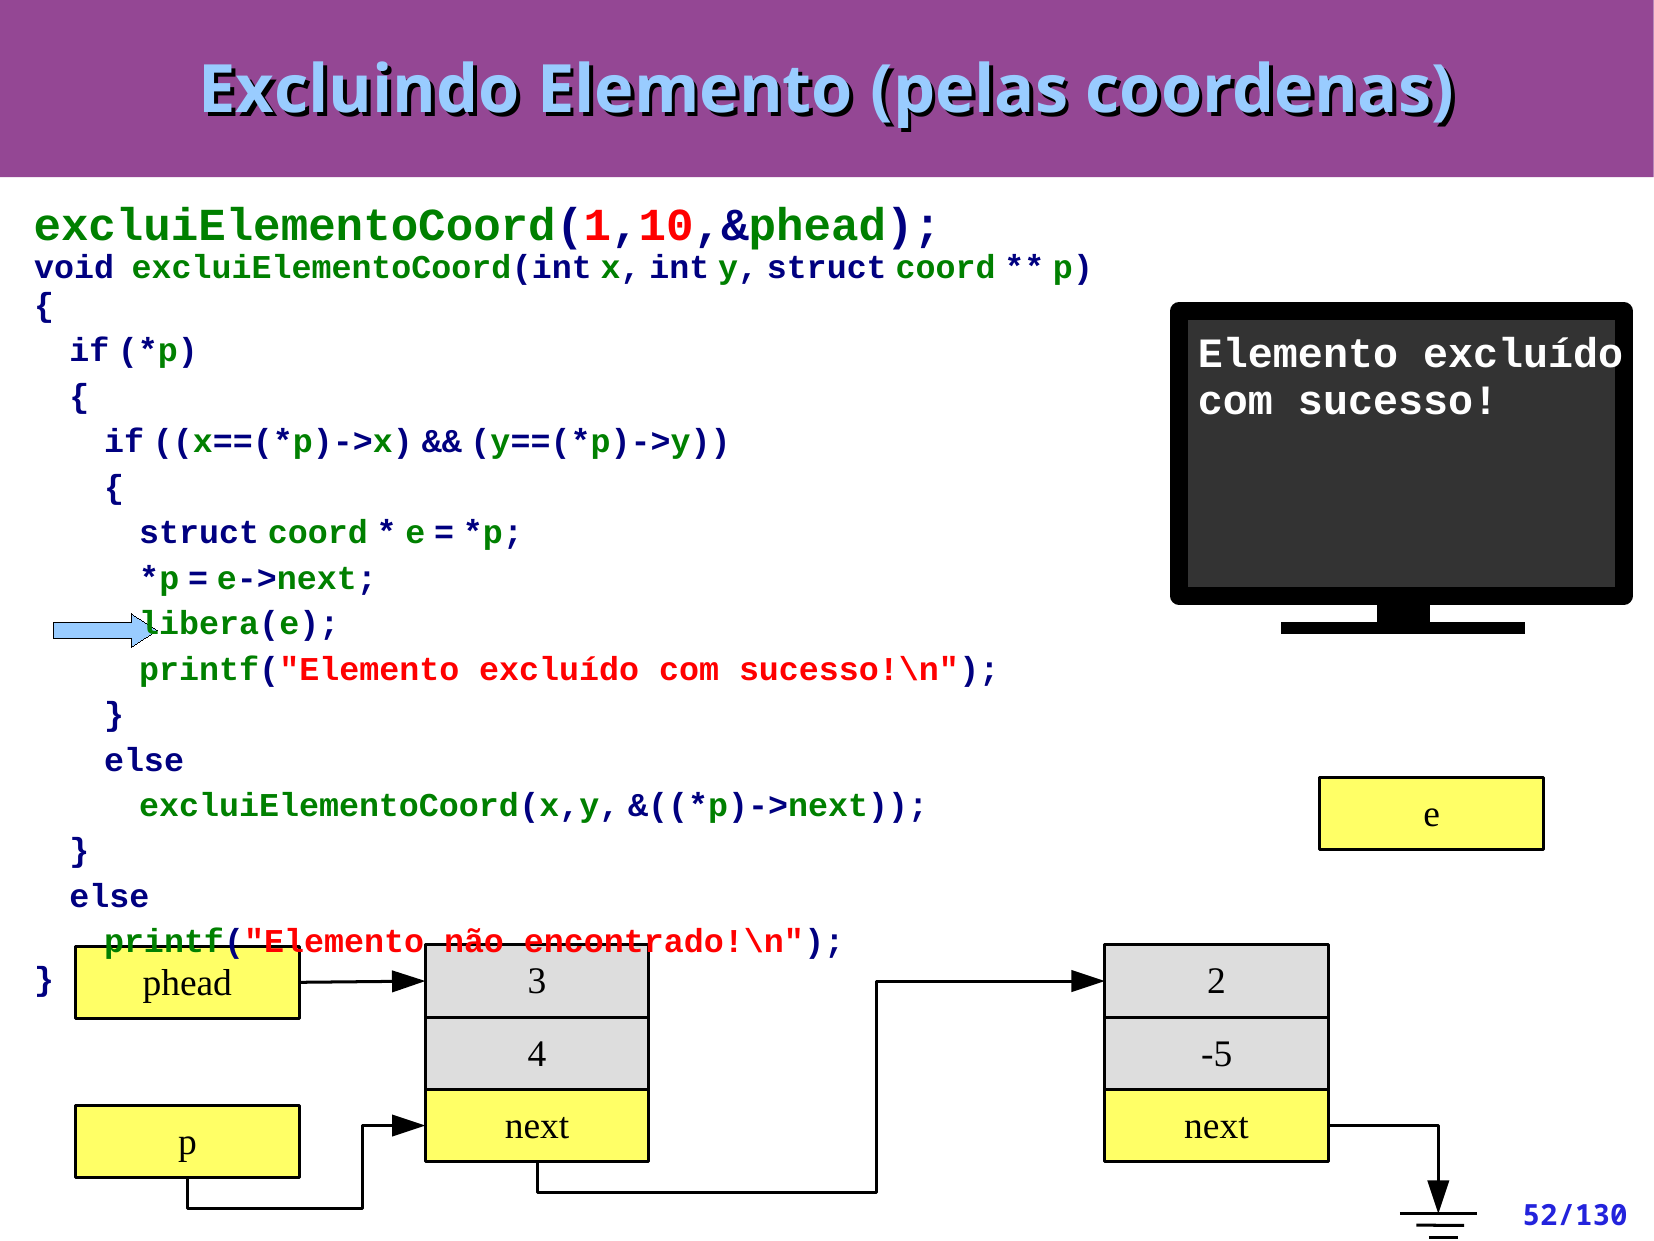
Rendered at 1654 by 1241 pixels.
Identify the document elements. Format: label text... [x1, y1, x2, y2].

text_box p [75, 1105, 300, 1178]
text_box 4 [425, 1021, 649, 1089]
text_box next [425, 1089, 649, 1162]
title Excluindo Elemento (pelas coordenas) [82, 0, 1571, 176]
text_box void excluiElementoCoord(int x, int y, struct coord ** p) { if (*p) { if ((x==(*p)->x) && (y==(*p)->y)) { struct coord * e = *p; *p = e->next; libera(e); printf("Elemento excluído com sucesso!\n"); } else excluiElementoCoord(x,y, &((*p)->next)); } else printf("Elemento não encontrado!\n"); } [19, 235, 1654, 1021]
text_box next [1104, 1089, 1329, 1162]
text_box excluiElementoCoord(1,10,&phead); [18, 194, 1654, 698]
text_box -5 [1104, 1021, 1329, 1089]
text_box Elemento excluído com sucesso! [1183, 325, 1654, 436]
text_box [1179, 311, 1624, 634]
